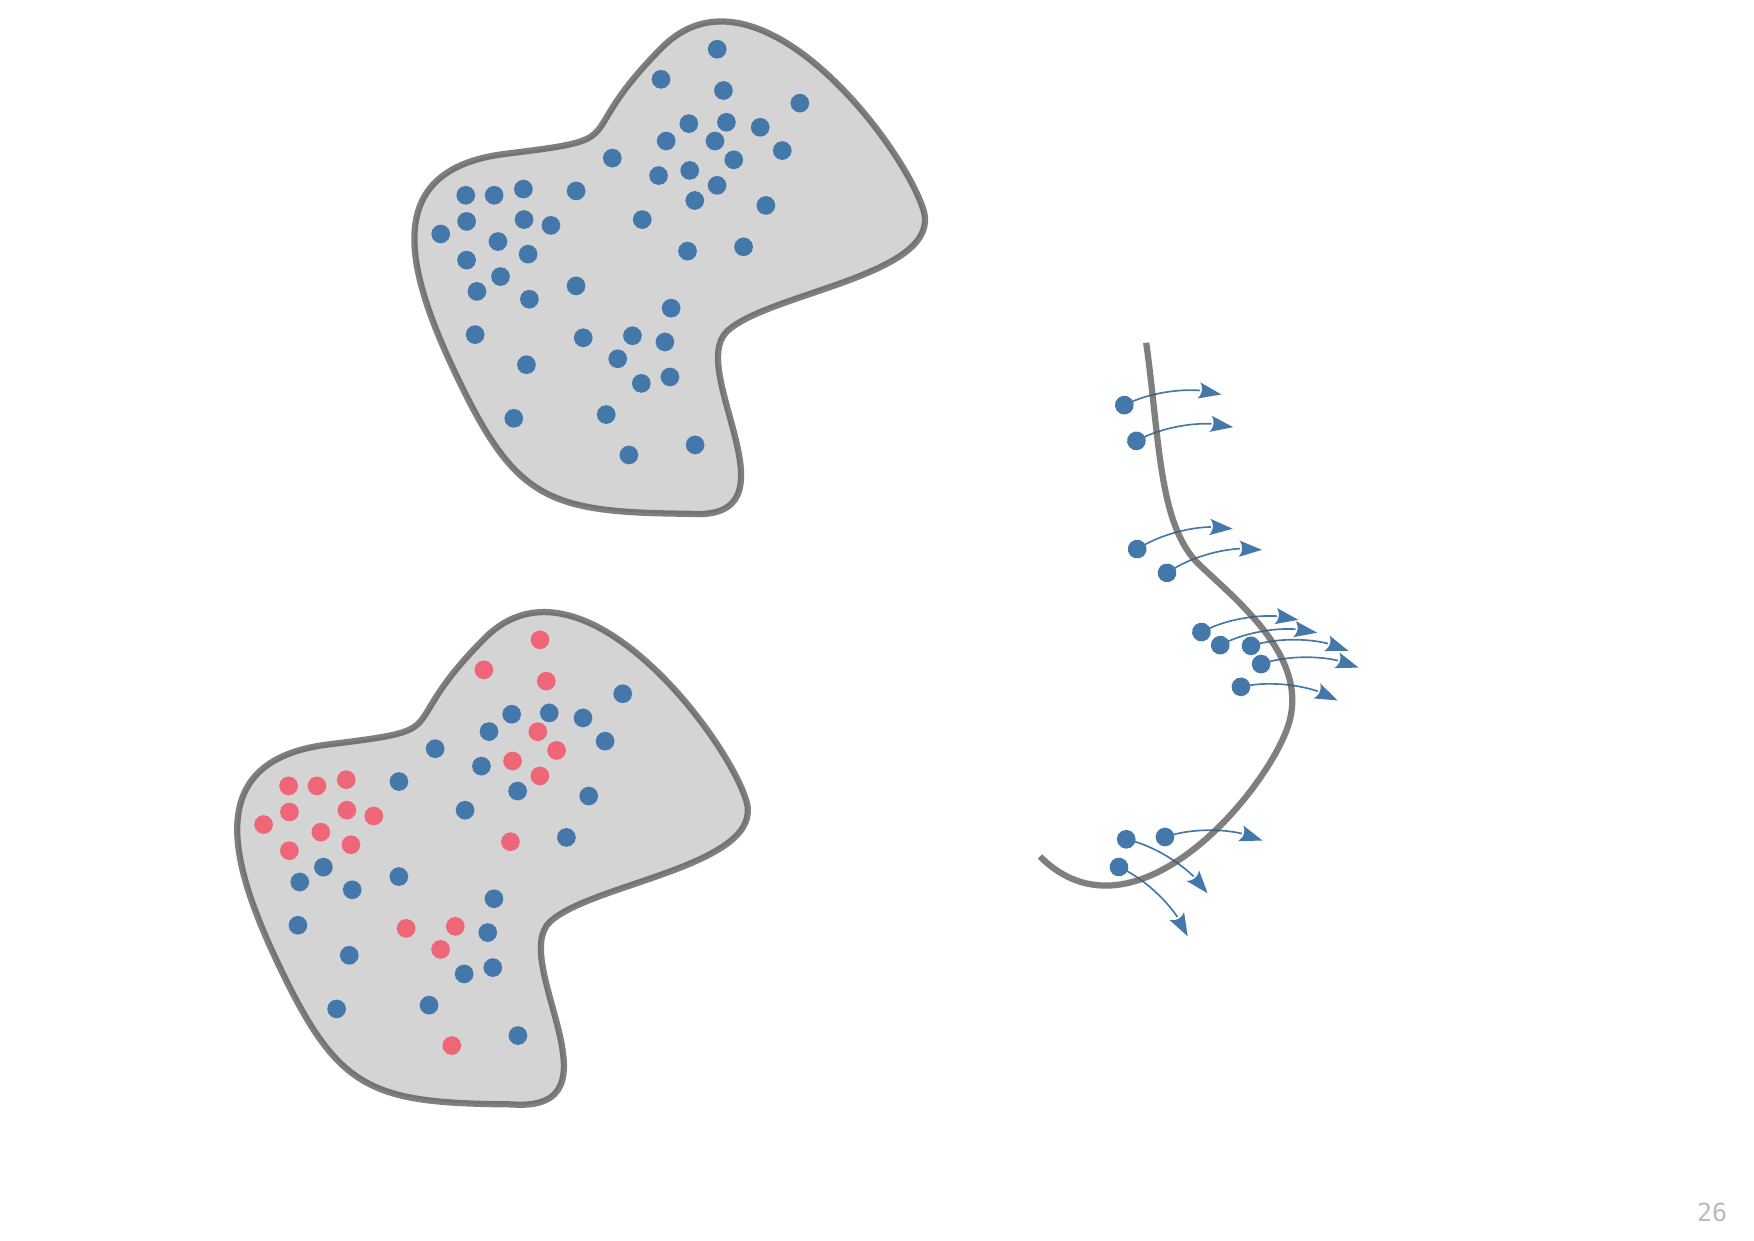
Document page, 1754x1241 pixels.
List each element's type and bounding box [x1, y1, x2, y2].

text_box [1128, 540, 1147, 559]
text_box [1109, 857, 1129, 877]
text_box [1155, 827, 1175, 847]
text_box [1192, 622, 1211, 642]
text_box [414, 21, 926, 515]
text_box [1127, 431, 1146, 451]
text_box [1231, 677, 1251, 697]
text_box [237, 612, 748, 1105]
text_box [1241, 636, 1271, 674]
text_box [1116, 829, 1136, 849]
text_box [1210, 635, 1230, 655]
text_box [1115, 395, 1134, 415]
text_box [1157, 563, 1177, 582]
